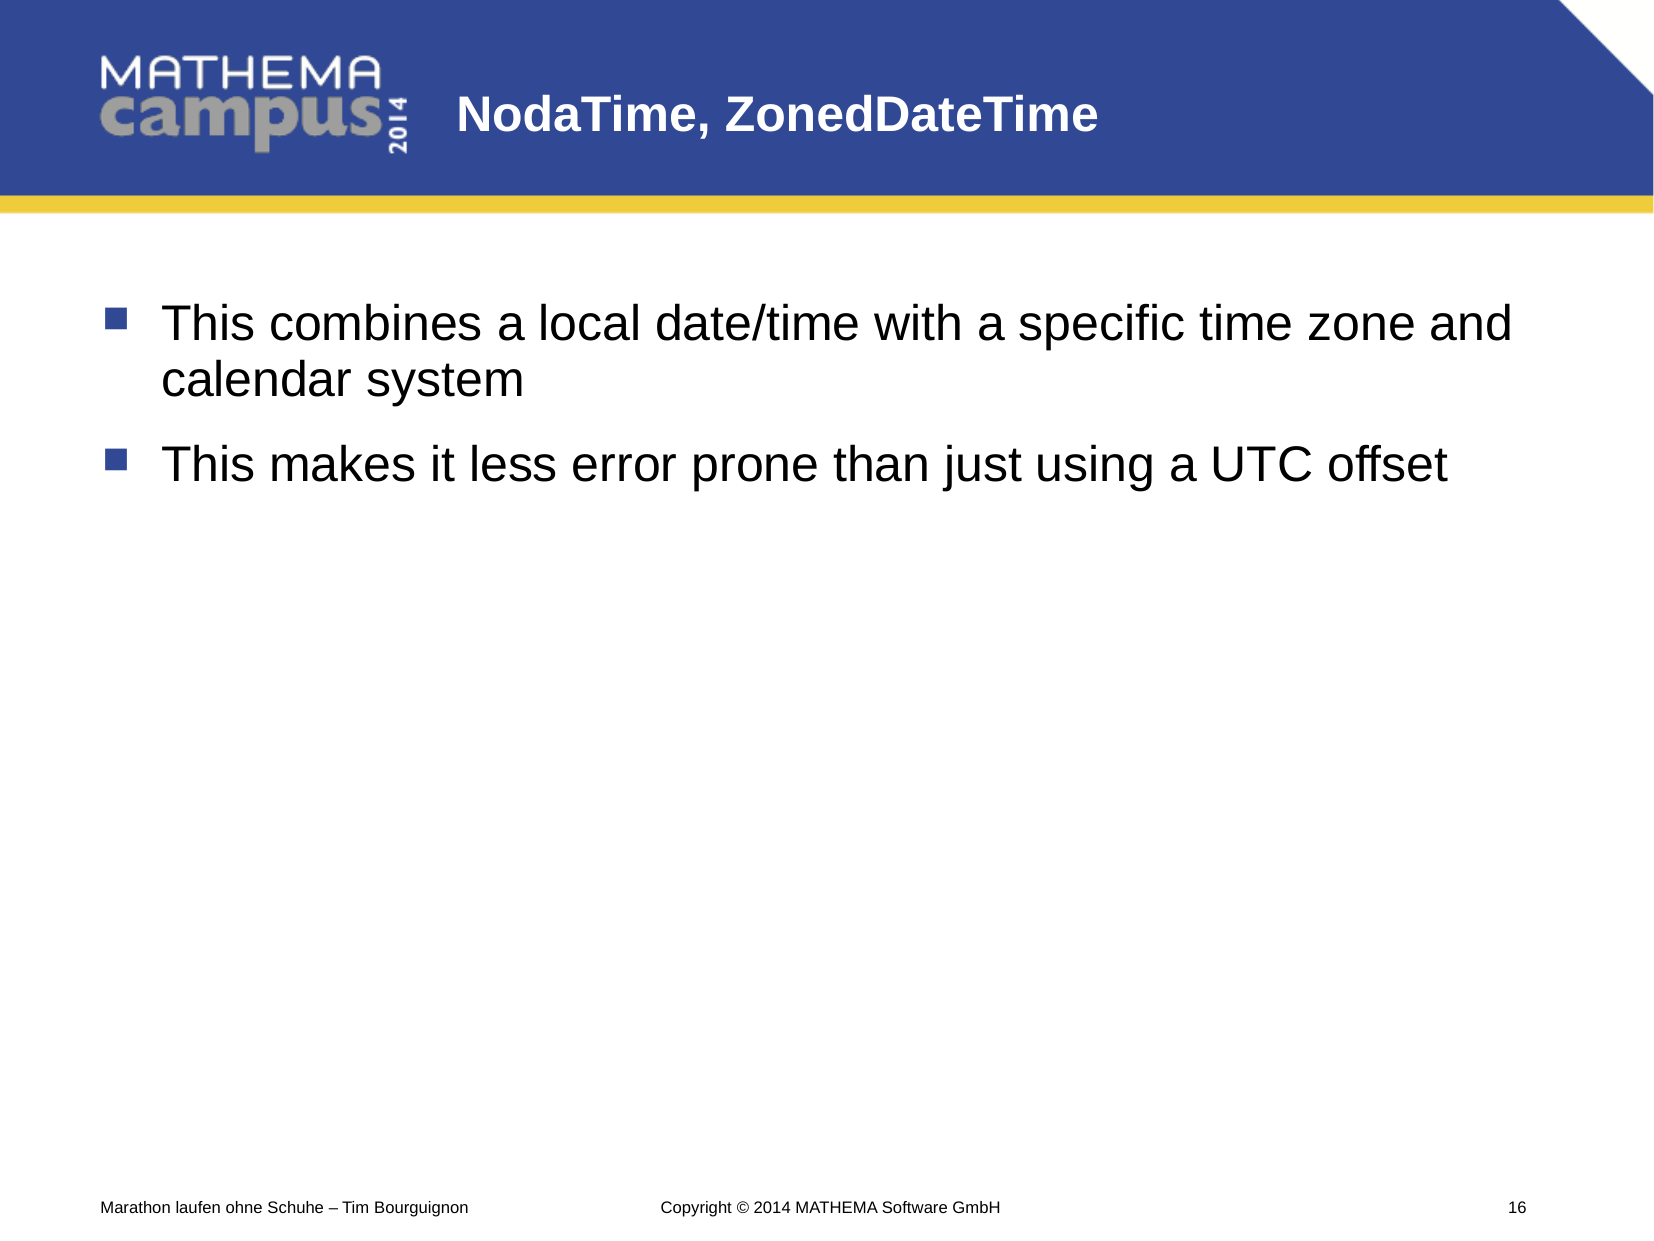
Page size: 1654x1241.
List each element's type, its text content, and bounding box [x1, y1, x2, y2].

title NodaTime, ZonedDateTime [456, 68, 1528, 160]
list This combines a local date/time with a specific time zone and calendar system This makes it less error prone than just using a UTC offset [101, 295, 1528, 1139]
picture [0, 0, 1654, 217]
